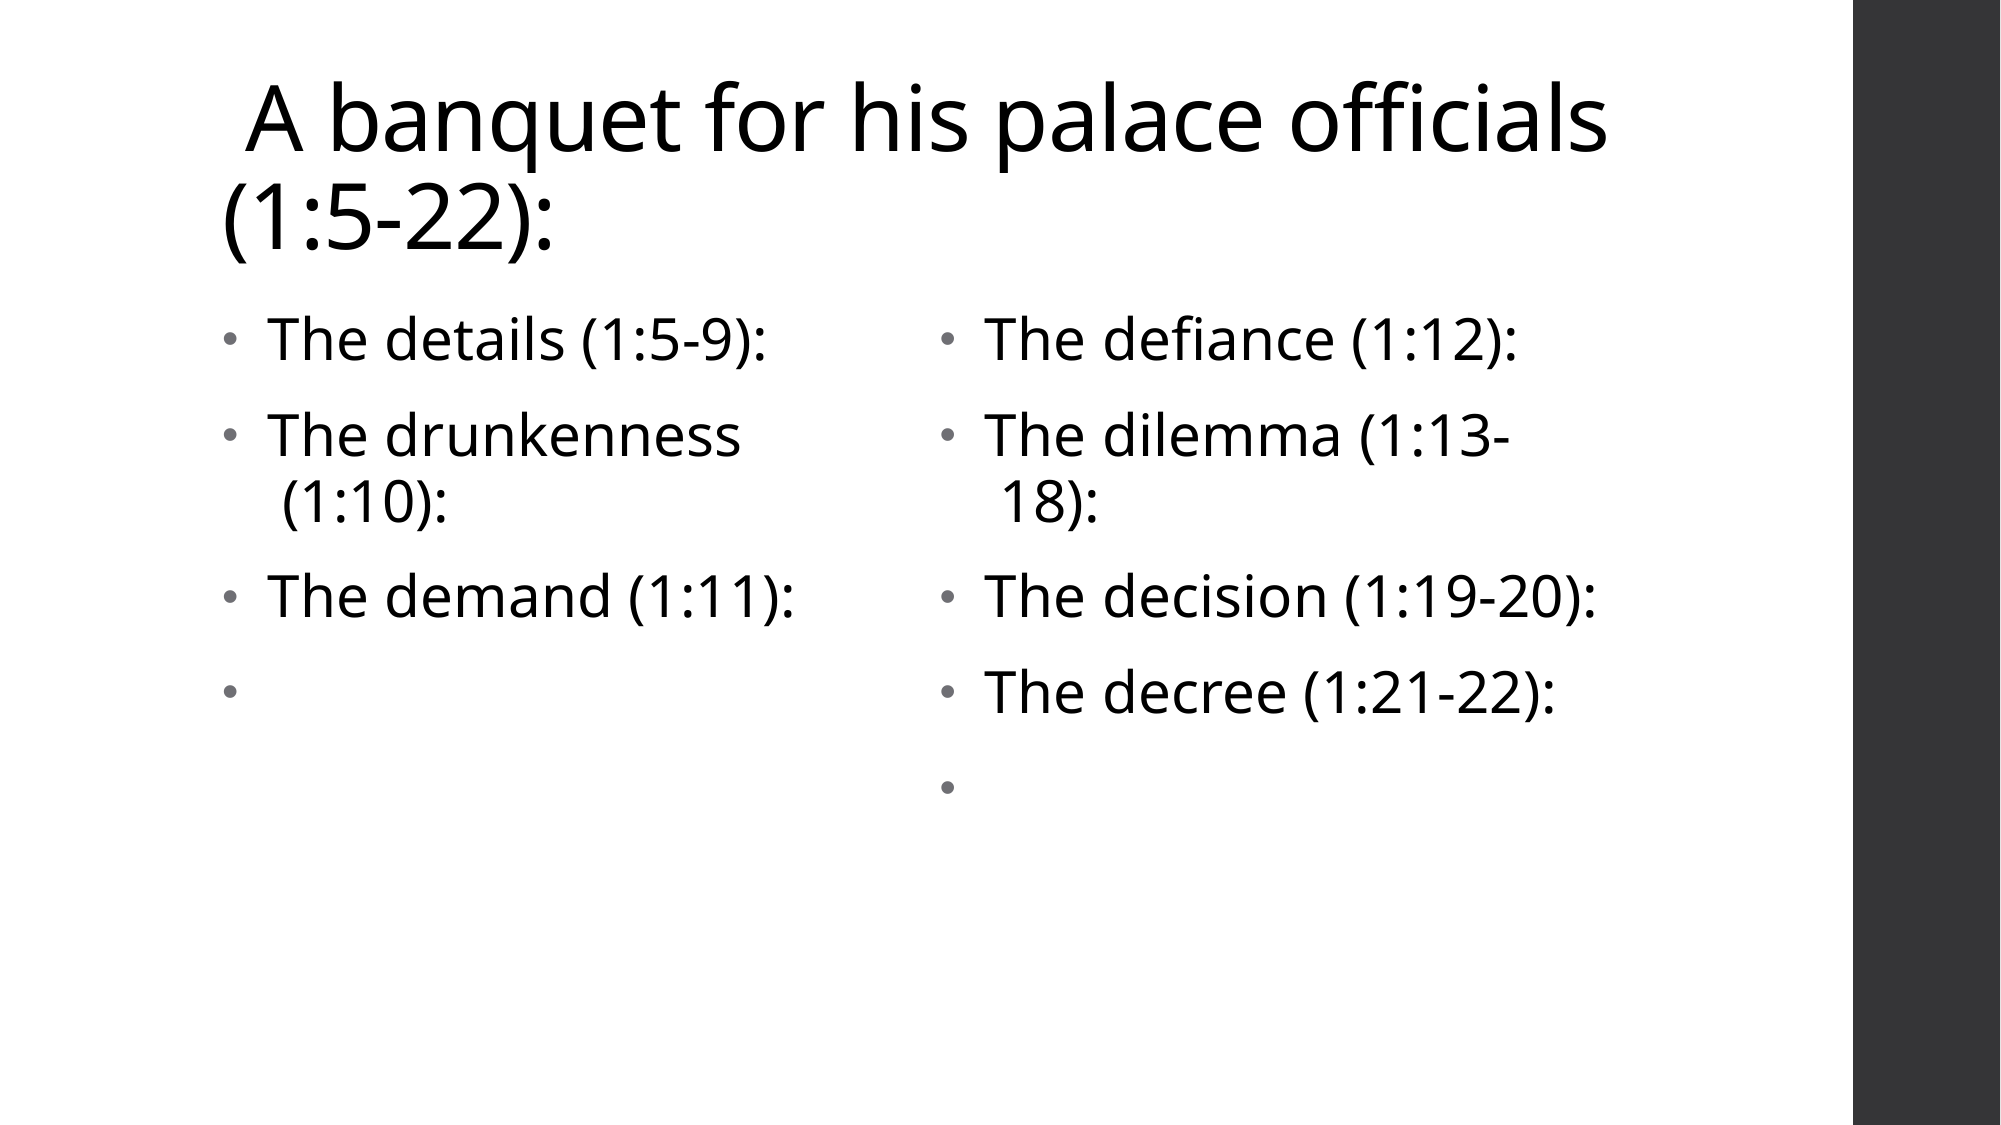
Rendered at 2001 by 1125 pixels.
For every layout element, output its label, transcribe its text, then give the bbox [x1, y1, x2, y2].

title A banquet for his palace officials (1:5-22): [206, 60, 1797, 278]
list The defiance (1:12): The dilemma (1:13-18): The decision (1:19-20): The decree (1:21-22): [924, 299, 1617, 1014]
list The details (1:5-9): The drunkenness (1:10): The demand (1:11): [207, 299, 900, 1014]
